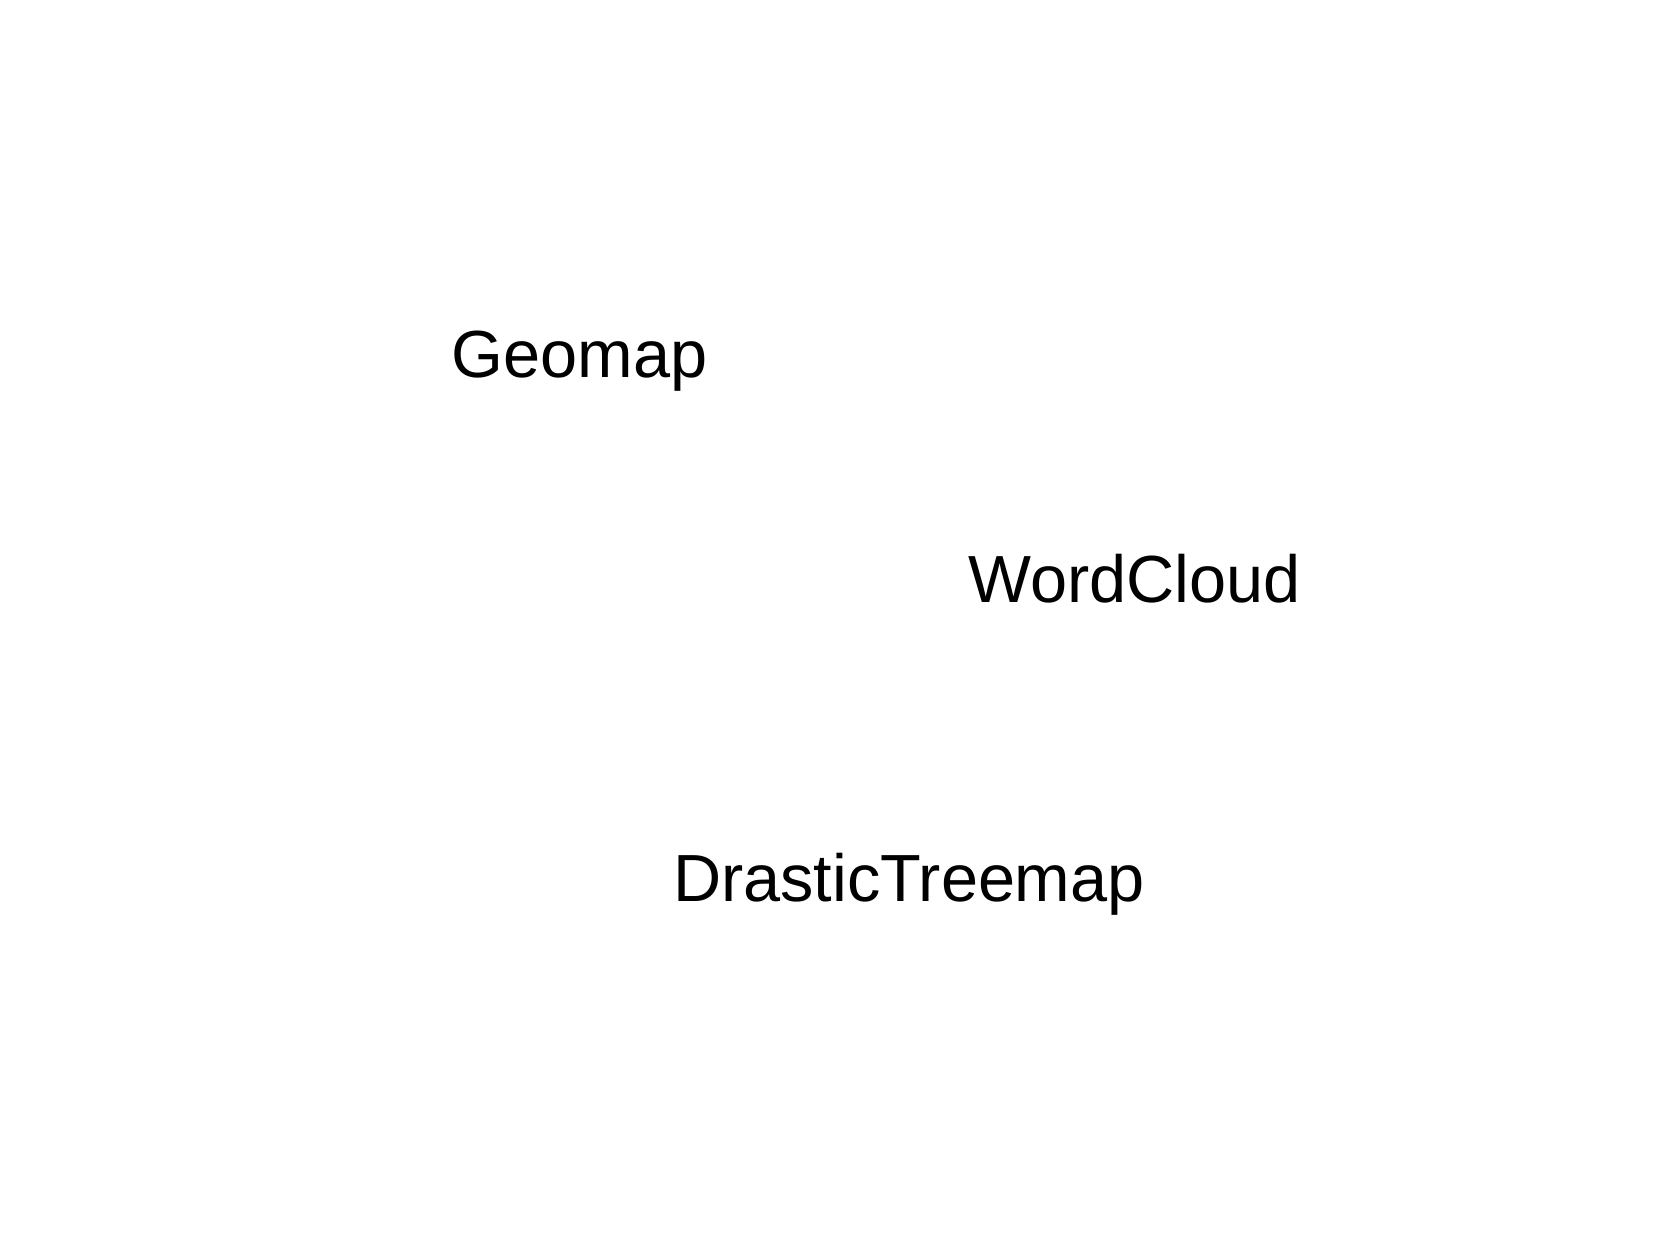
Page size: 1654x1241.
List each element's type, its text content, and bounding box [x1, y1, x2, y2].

subtitle Geomap WordCloud DrasticTreemap [82, 0, 1571, 1241]
